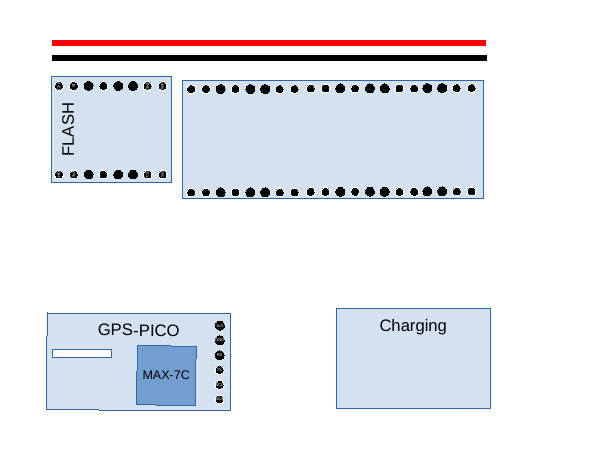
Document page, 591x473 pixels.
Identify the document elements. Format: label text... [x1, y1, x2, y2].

text_box SDA [215, 395, 224, 404]
text_box GND [143, 81, 153, 91]
text_box [128, 81, 138, 91]
text_box [113, 170, 123, 179]
text_box CLK [54, 81, 64, 91]
text_box RX [215, 350, 225, 360]
text_box [182, 80, 484, 199]
text_box [98, 170, 108, 179]
text_box 3v3 [69, 170, 79, 179]
text_box [84, 170, 94, 179]
text_box MAX-7C [136, 345, 197, 406]
text_box [98, 81, 108, 91]
text_box [113, 81, 123, 91]
text_box SO [158, 170, 168, 179]
text_box GND [215, 335, 225, 345]
text_box 3v3 [215, 321, 225, 331]
text_box [128, 170, 138, 179]
text_box TX [215, 365, 225, 375]
text_box WP [158, 81, 168, 91]
text_box GPS-PICO [46, 312, 231, 411]
text_box [84, 81, 94, 91]
text_box Charging [336, 308, 491, 409]
text_box HD [54, 170, 64, 179]
text_box SCL [215, 380, 225, 390]
text_box FLASH [51, 76, 172, 183]
text_box SI [69, 81, 79, 91]
text_box CS [143, 170, 153, 179]
text_box [52, 349, 112, 358]
